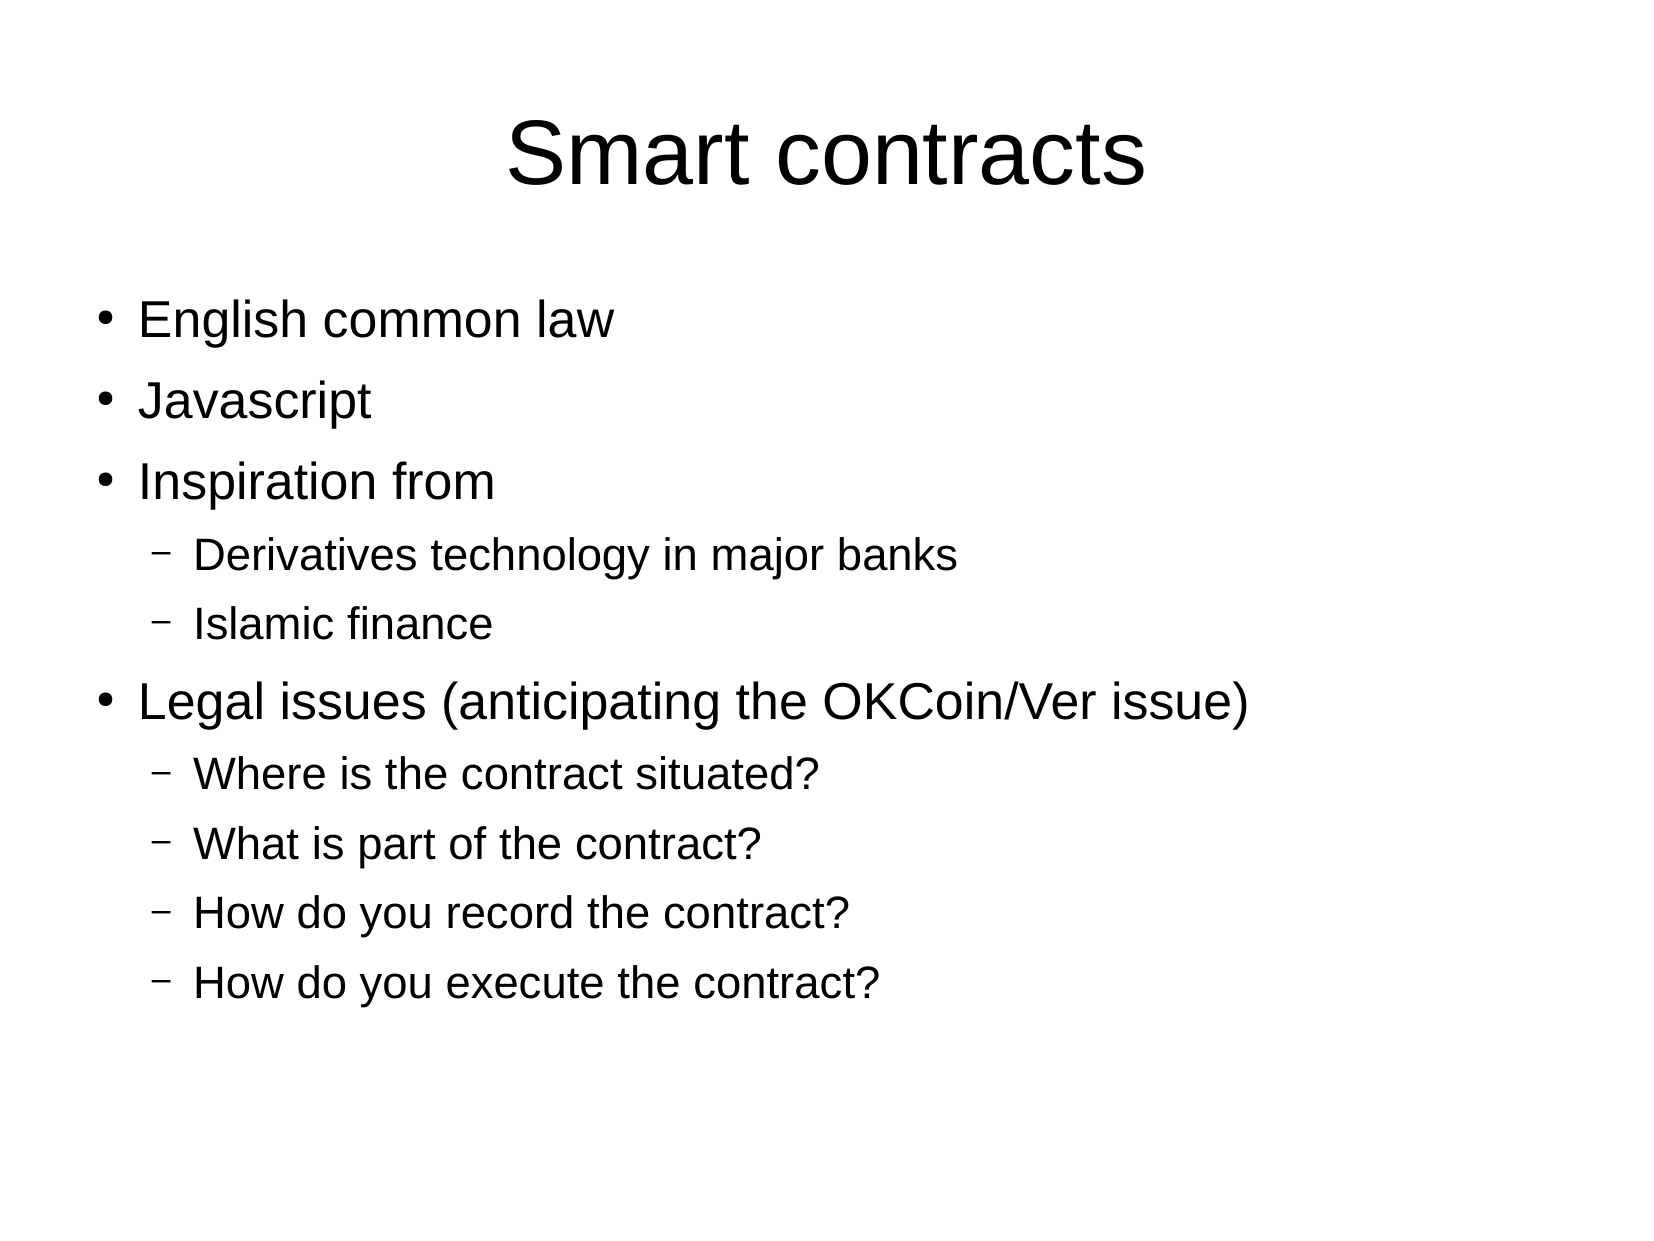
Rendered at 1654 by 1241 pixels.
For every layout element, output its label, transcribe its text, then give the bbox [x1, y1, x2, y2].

list English common law Javascript Inspiration from Derivatives technology in major banks Islamic finance Legal issues (anticipating the OKCoin/Ver issue) Where is the contract situated? What is part of the contract? How do you record the contract? How do you execute the contract? [82, 290, 1571, 1010]
title Smart contracts [82, 49, 1571, 257]
